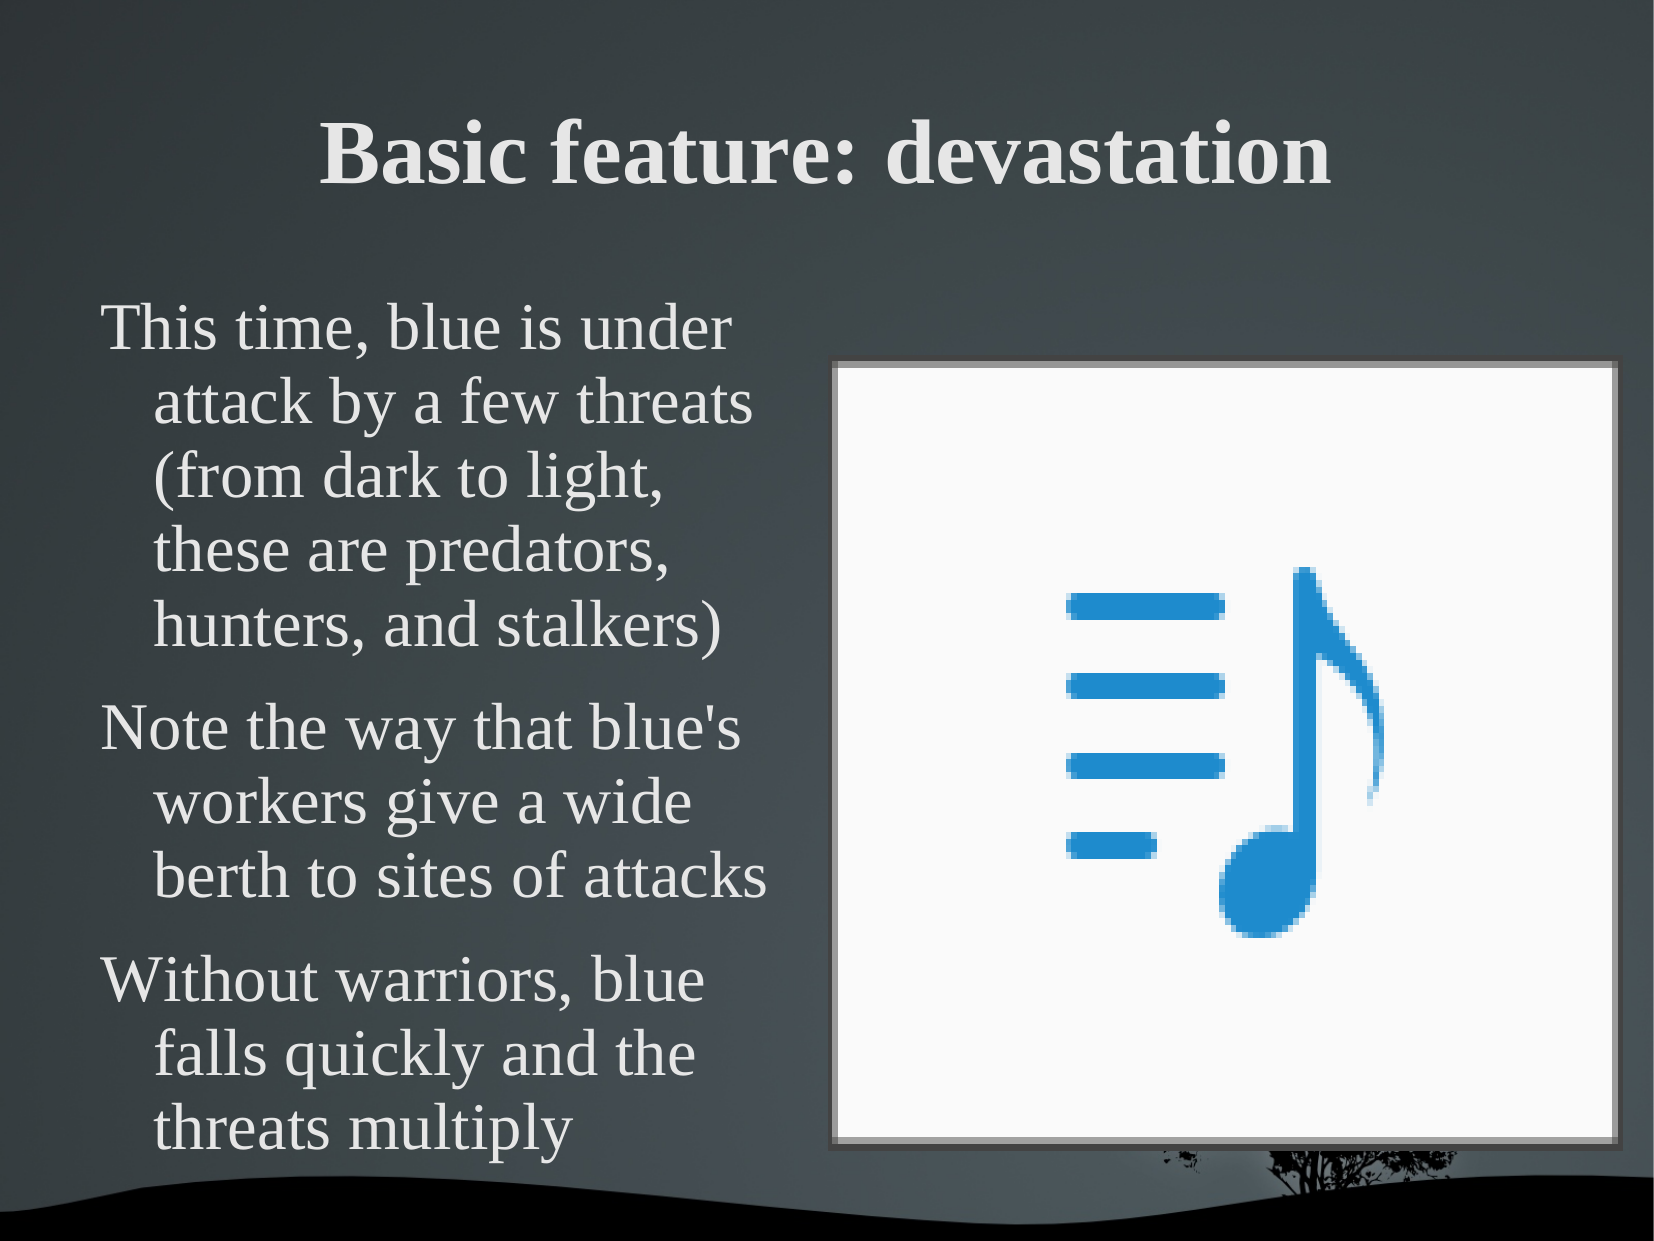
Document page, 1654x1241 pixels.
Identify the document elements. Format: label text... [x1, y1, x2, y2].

title Basic feature: devastation [82, 56, 1571, 250]
list This time, blue is under attack by a few threats (from dark to light, these are predators, hunters, and stalkers) Note the way that blue's workers give a wide berth to sites of attacks Without warriors, blue falls quickly and the threats multiply [82, 290, 809, 1238]
text_box [826, 354, 1625, 1152]
picture [0, 0, 1654, 1241]
